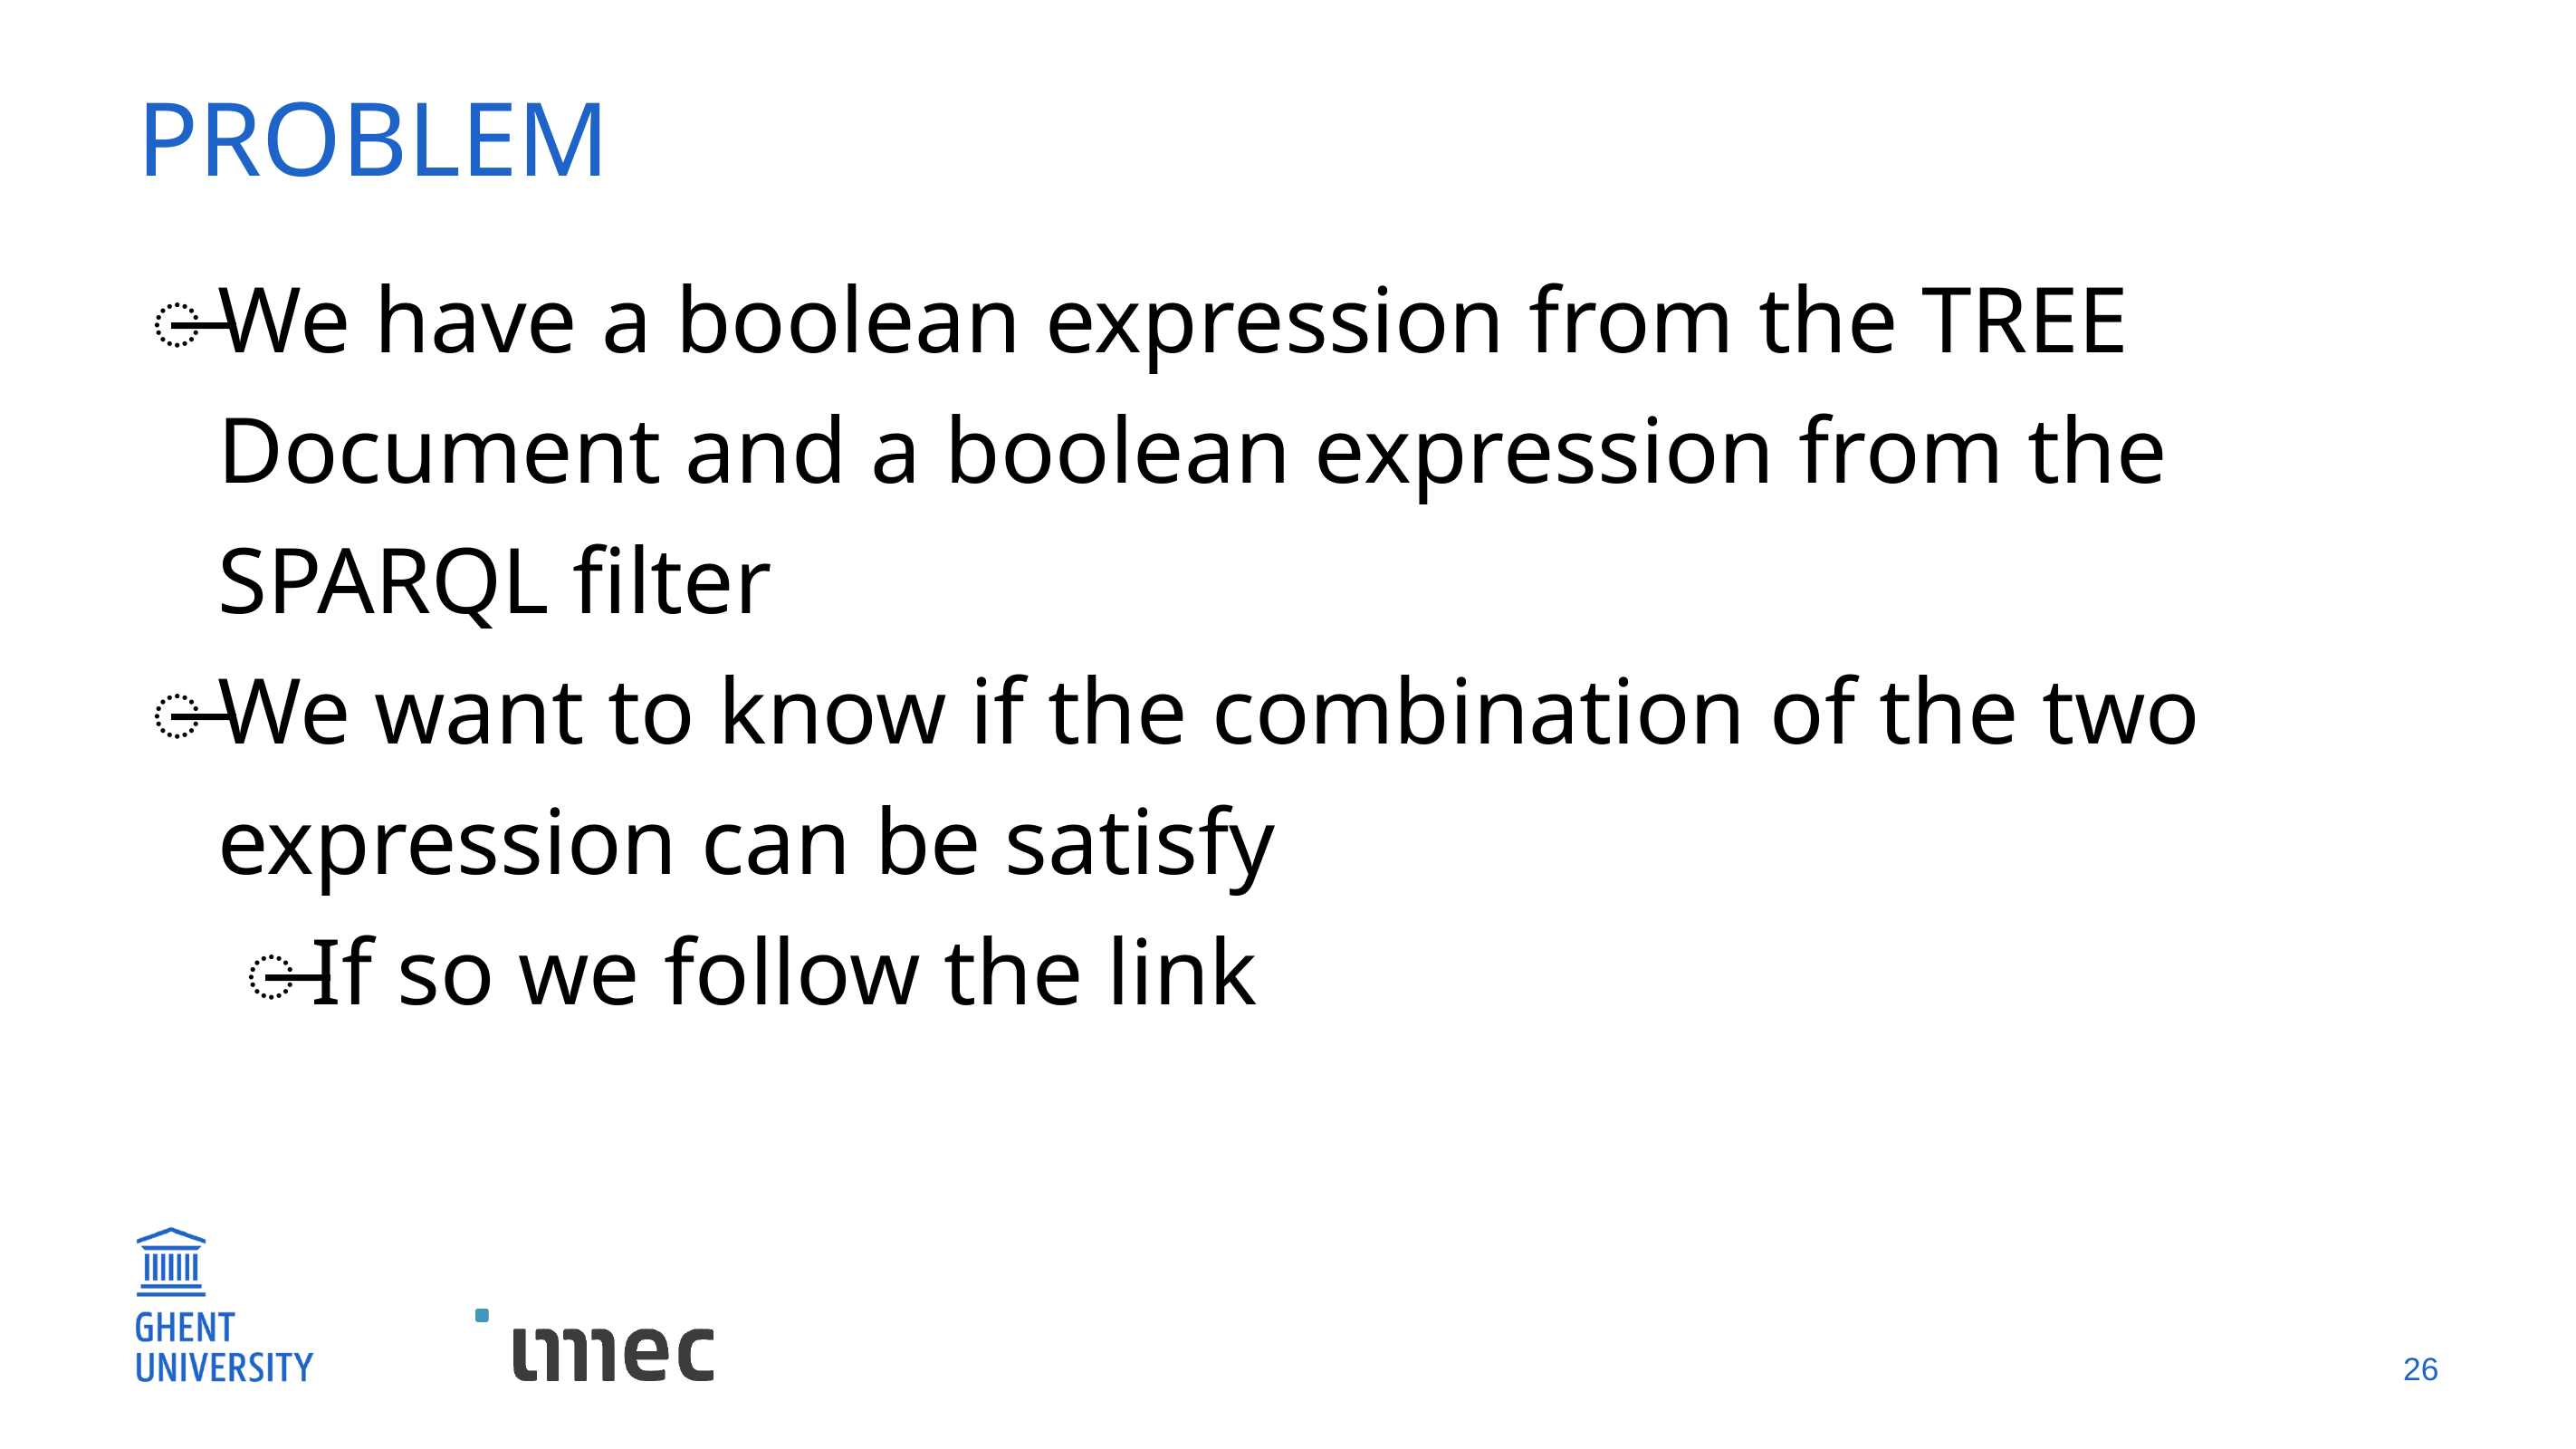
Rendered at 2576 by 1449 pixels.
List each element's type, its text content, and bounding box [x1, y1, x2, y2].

title PROBLEM [123, 76, 2456, 206]
picture [475, 1309, 713, 1381]
picture [68, 1175, 411, 1449]
list We have a boolean expression from the TREE Document and a boolean expression from the SPARQL filter We want to know if the combination of the two expression can be satisfy If so we follow the link [124, 234, 2456, 1229]
slide_number <number> [2315, 1329, 2453, 1407]
